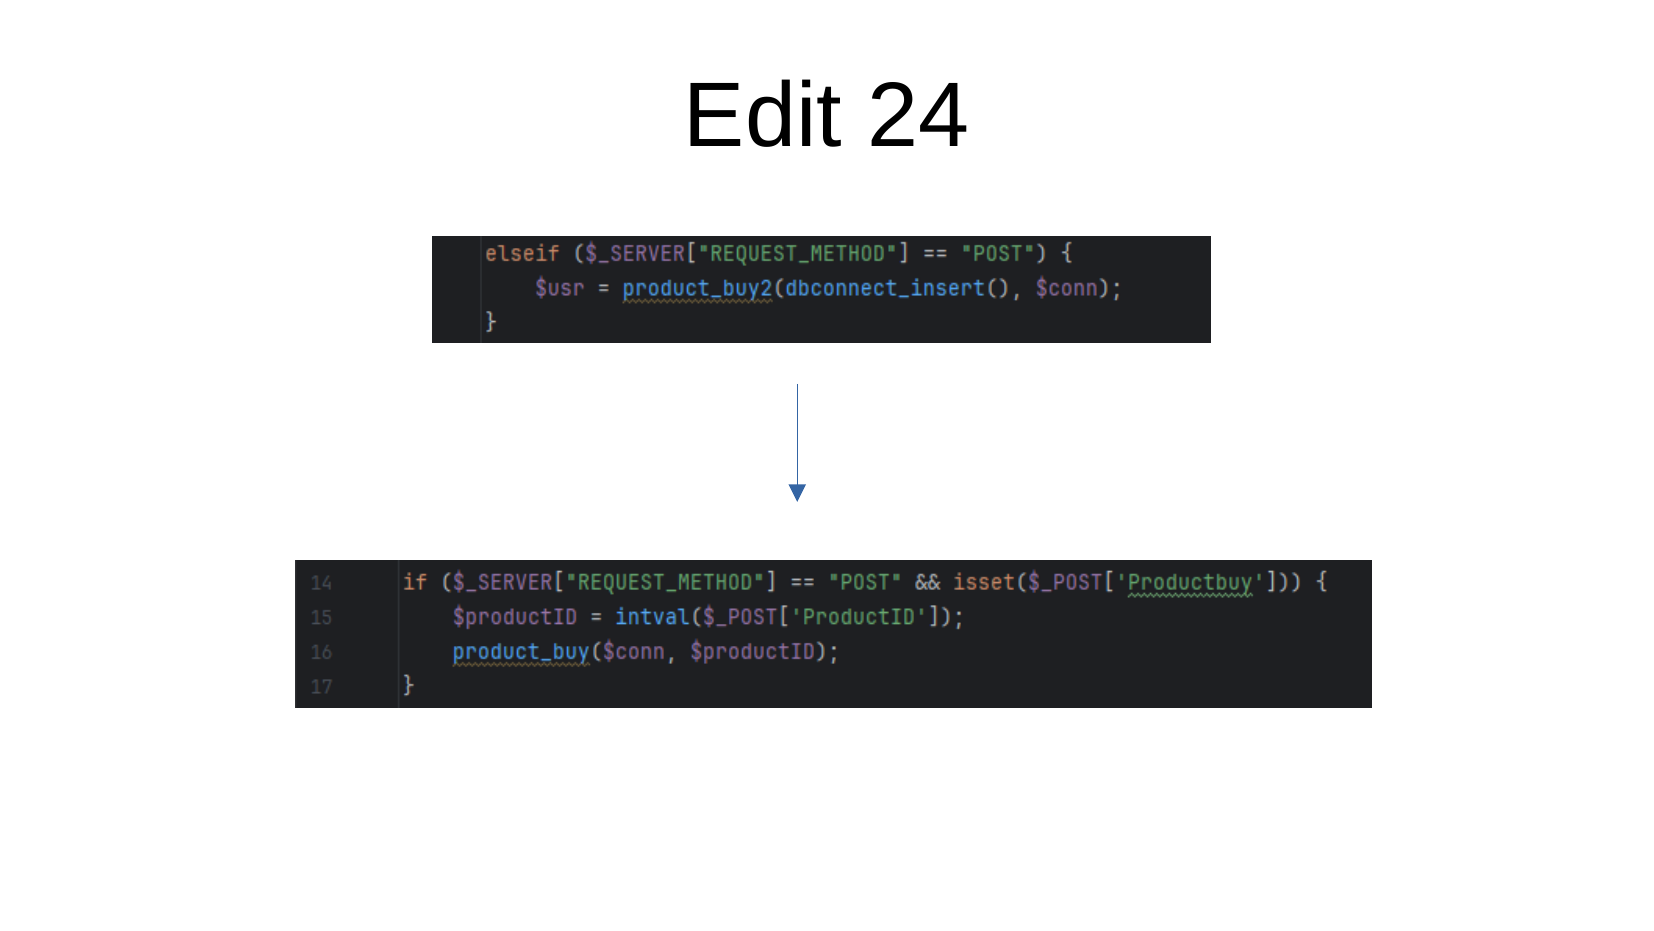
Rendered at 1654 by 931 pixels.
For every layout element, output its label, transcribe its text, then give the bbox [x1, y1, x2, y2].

picture [432, 236, 1211, 343]
title Edit 24 [82, 37, 1571, 193]
picture [295, 560, 1372, 708]
